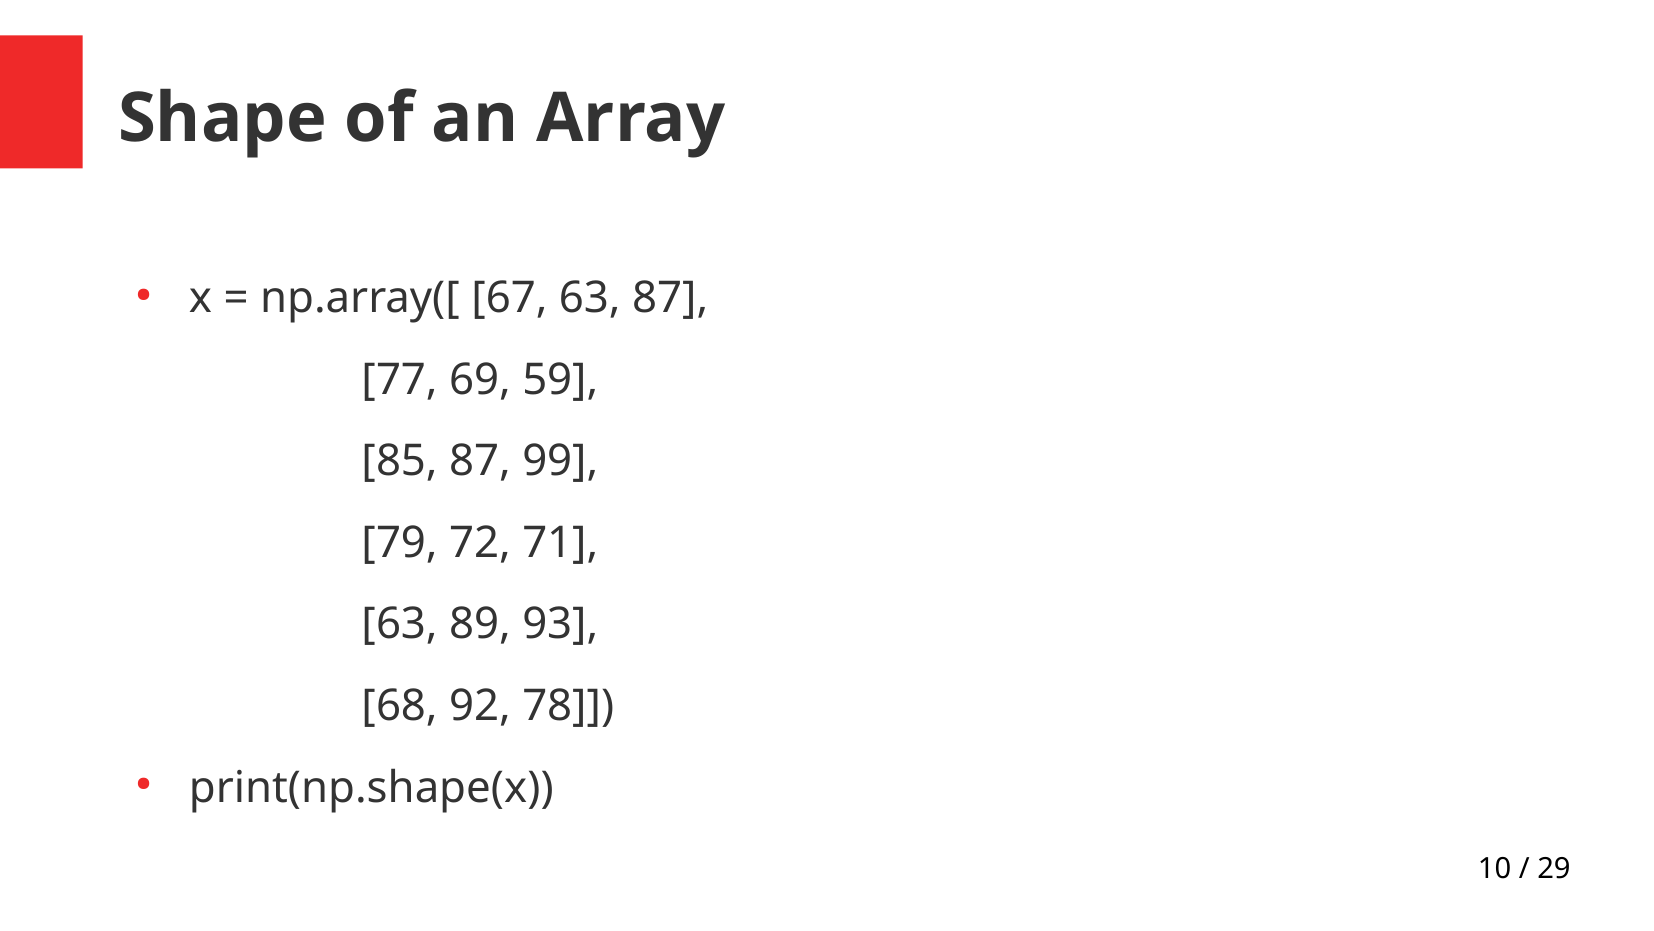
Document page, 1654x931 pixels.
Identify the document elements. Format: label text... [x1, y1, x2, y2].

title Shape of an Array [118, 37, 1571, 193]
list x = np.array([ [67, 63, 87], [77, 69, 59], [85, 87, 99], [79, 72, 71], [63, 89, 93], [68, 92, 78]]) print(np.shape(x)) [118, 265, 1536, 806]
